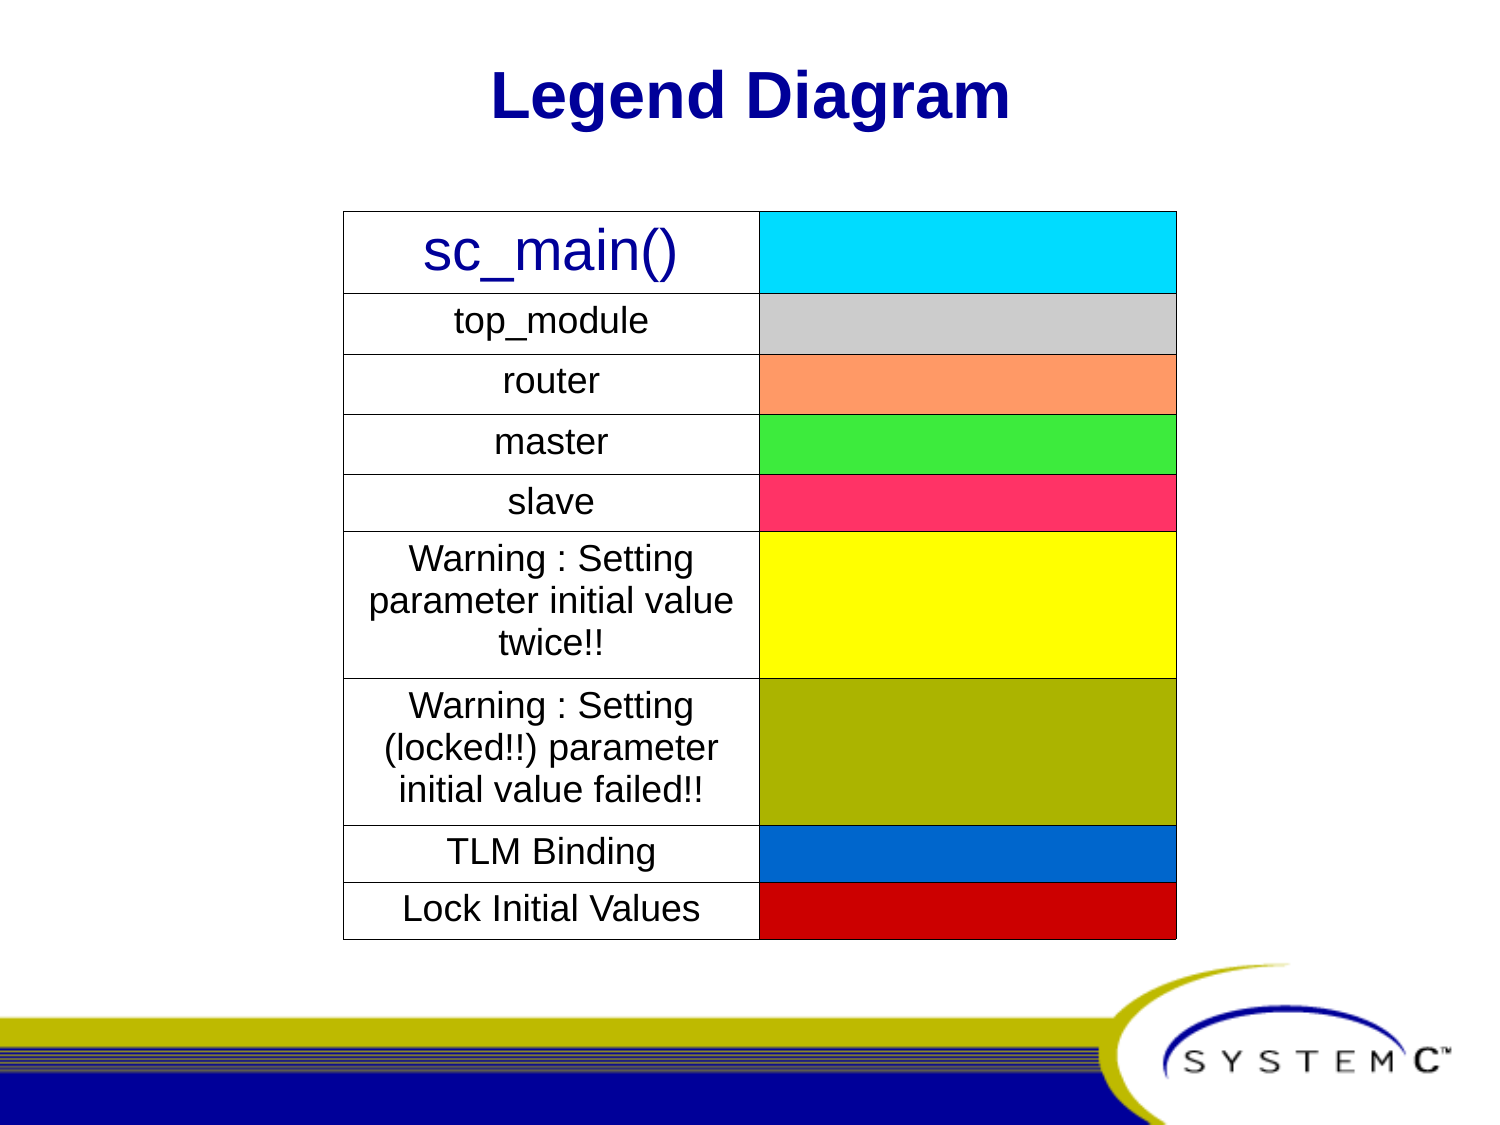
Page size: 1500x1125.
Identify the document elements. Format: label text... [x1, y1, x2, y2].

text_box Legend Diagram [38, 23, 1464, 174]
table_cell router [344, 355, 759, 414]
table_cell master [344, 415, 759, 474]
table_cell [760, 826, 1176, 882]
table_header sc_main() [344, 212, 759, 293]
table_cell Lock Initial Values [344, 883, 759, 939]
table_cell [760, 355, 1176, 414]
table_cell TLM Binding [344, 826, 759, 882]
table_cell Warning : Setting parameter initial value twice!! [344, 532, 759, 678]
table_cell [760, 294, 1176, 354]
table_cell top_module [344, 294, 759, 354]
table_cell [760, 415, 1176, 474]
table_header [760, 212, 1176, 293]
picture [0, 0, 1500, 1125]
table_cell Warning : Setting (locked!!) parameter initial value failed!! [344, 679, 759, 825]
table_cell [760, 883, 1176, 939]
table_cell slave [344, 475, 759, 531]
table_cell [760, 475, 1176, 531]
table_cell [760, 532, 1176, 678]
table_cell [760, 679, 1176, 825]
